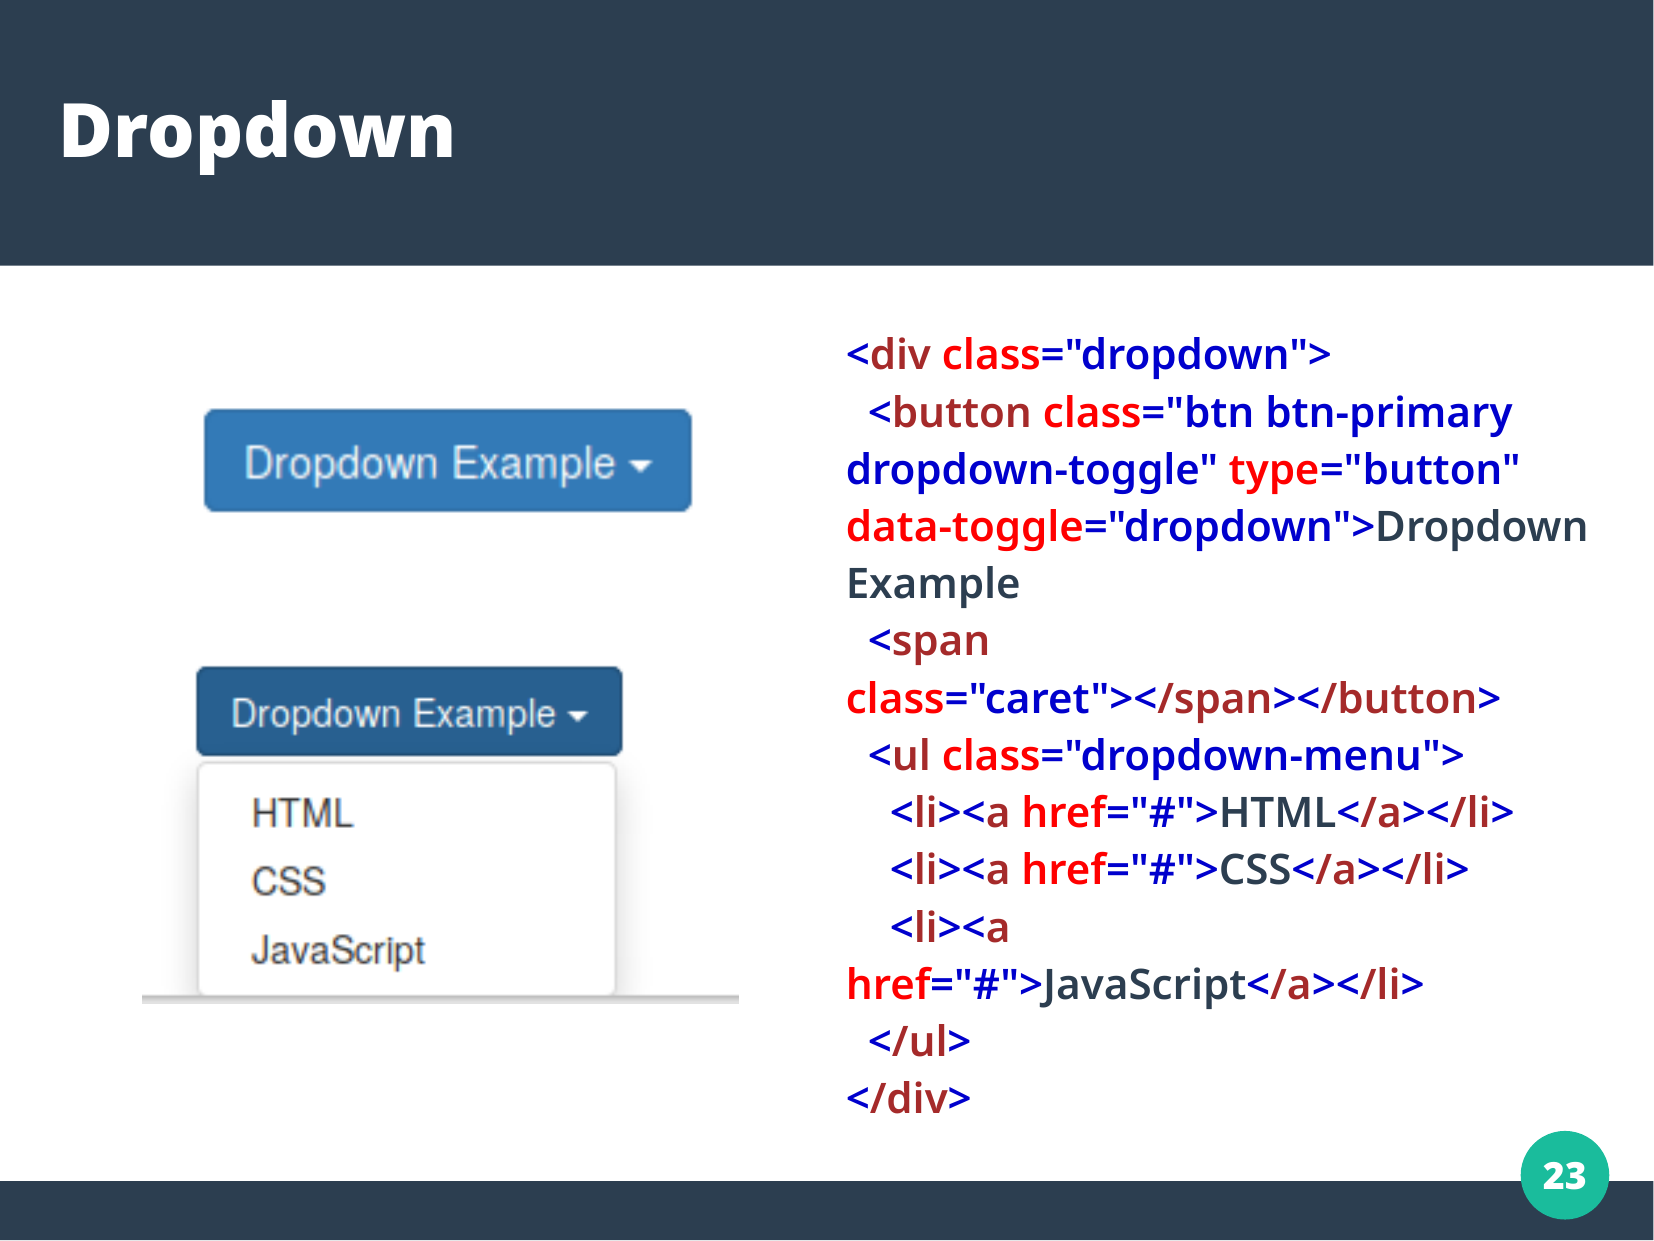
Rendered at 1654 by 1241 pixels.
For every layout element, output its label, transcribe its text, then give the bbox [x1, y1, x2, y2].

picture [106, 383, 810, 562]
list <div class="dropdown"> <button class="btn btn-primary dropdown-toggle" type="button" data-toggle="dropdown">Dropdown Example <span class="caret"></span></button> <ul class="dropdown-menu"> <li><a href="#">HTML</a></li> <li><a href="#">CSS</a></li> <li><a href="#">JavaScript</a></li> </ul> </div> [845, 324, 1596, 1152]
picture [142, 649, 739, 1004]
title Dropdown [59, 49, 1595, 207]
